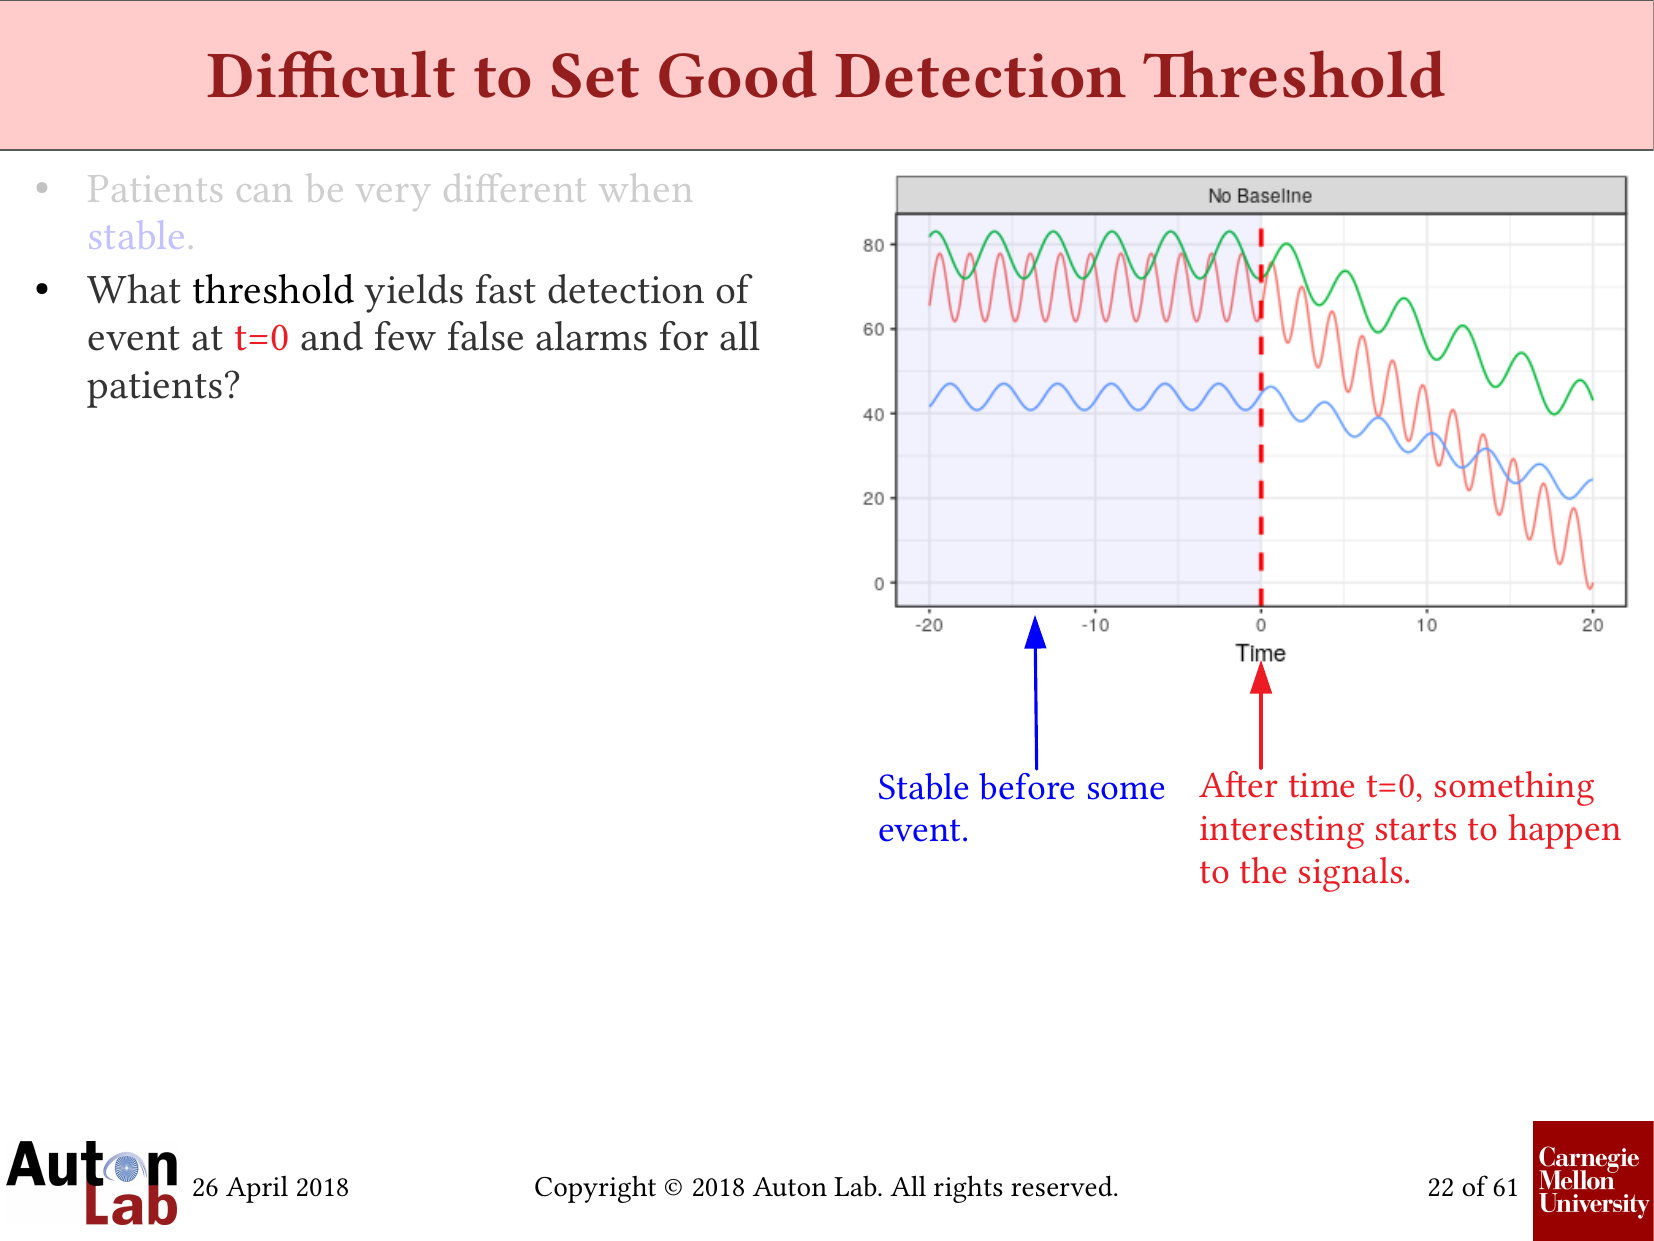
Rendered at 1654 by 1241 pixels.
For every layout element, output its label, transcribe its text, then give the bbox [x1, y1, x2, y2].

title Difficult to Set Good Detection Threshold [14, 2, 1640, 151]
picture [6, 1141, 177, 1225]
picture [846, 165, 1638, 1114]
picture [1533, 1121, 1654, 1241]
text_box Stable before some event. [863, 758, 1182, 859]
text_box After time t=0, something interesting starts to happen to the signals. [1185, 756, 1638, 901]
text_box [16, 165, 808, 256]
list Patients can be very different when stable. What threshold yields fast detection of event at t=0 and few false alarms for all patients? [16, 256, 808, 1115]
